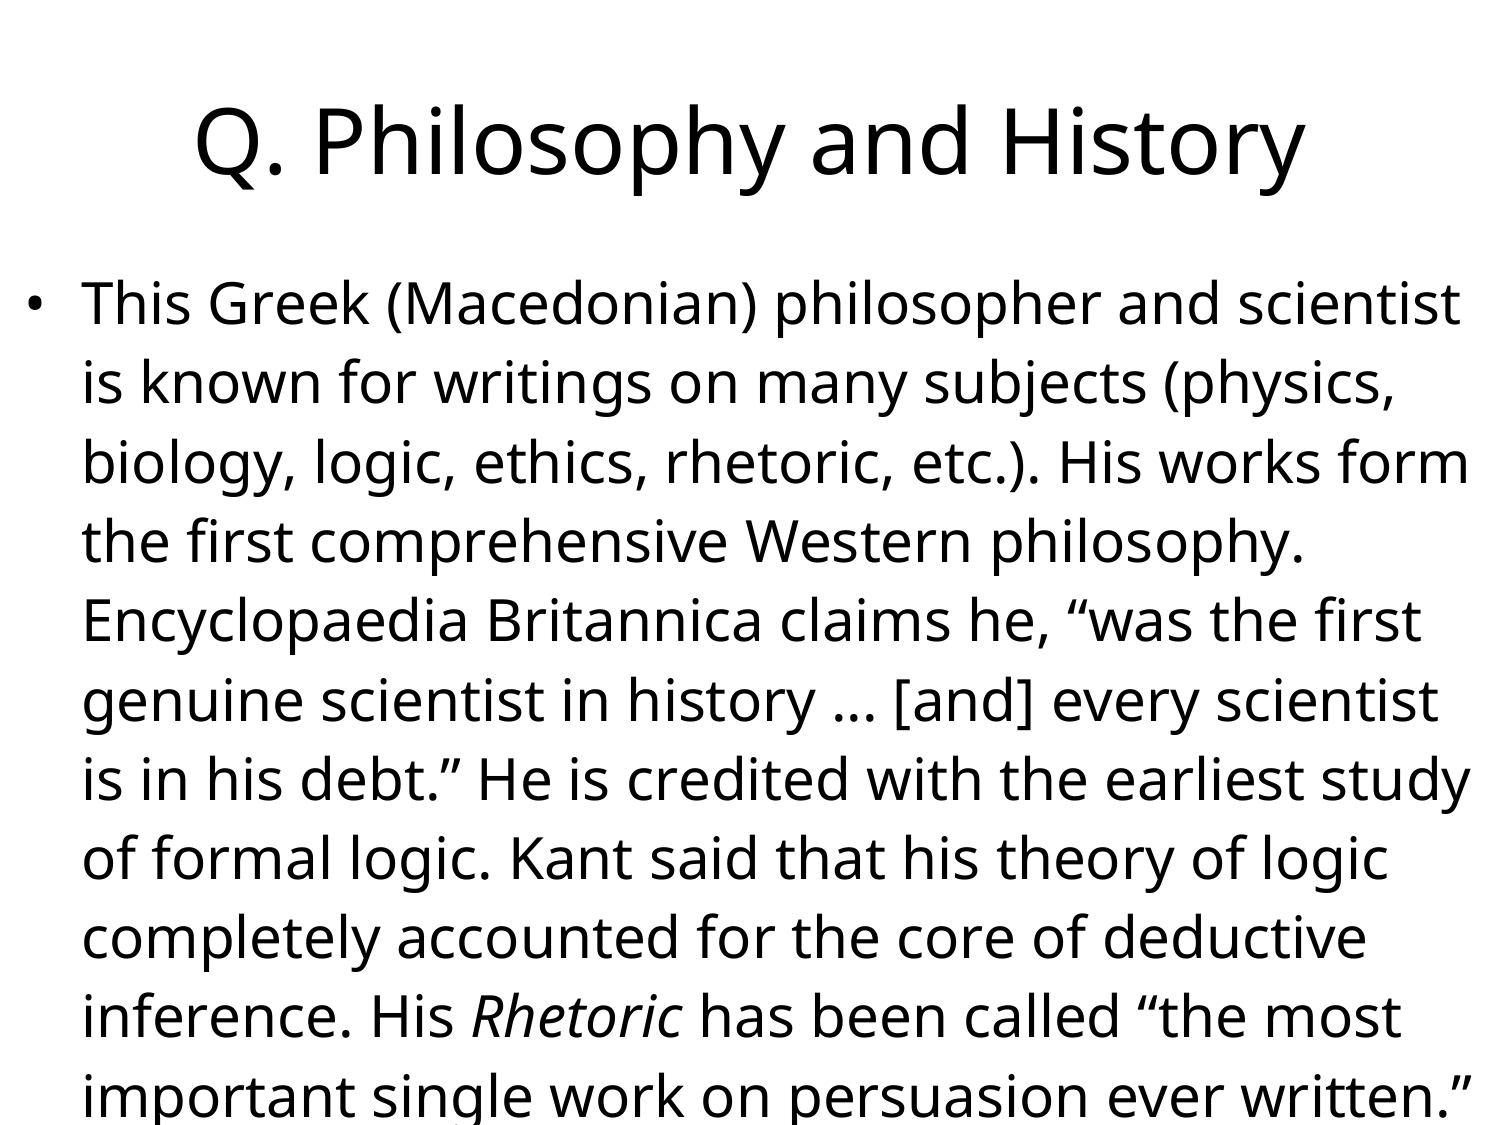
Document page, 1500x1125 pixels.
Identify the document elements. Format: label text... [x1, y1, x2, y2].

title Q. Philosophy and History [24, 45, 1476, 233]
list This Greek (Macedonian) philosopher and scientist is known for writings on many subjects (physics, biology, logic, ethics, rhetoric, etc.). His works form the first comprehensive Western philosophy. Encyclopaedia Britannica claims he, “was the first genuine scientist in history ... [and] every scientist is in his debt.” He is credited with the earliest study of formal logic. Kant said that his theory of logic completely accounted for the core of deductive inference. His Rhetoric has been called “the most important single work on persuasion ever written.” [24, 262, 1476, 1101]
